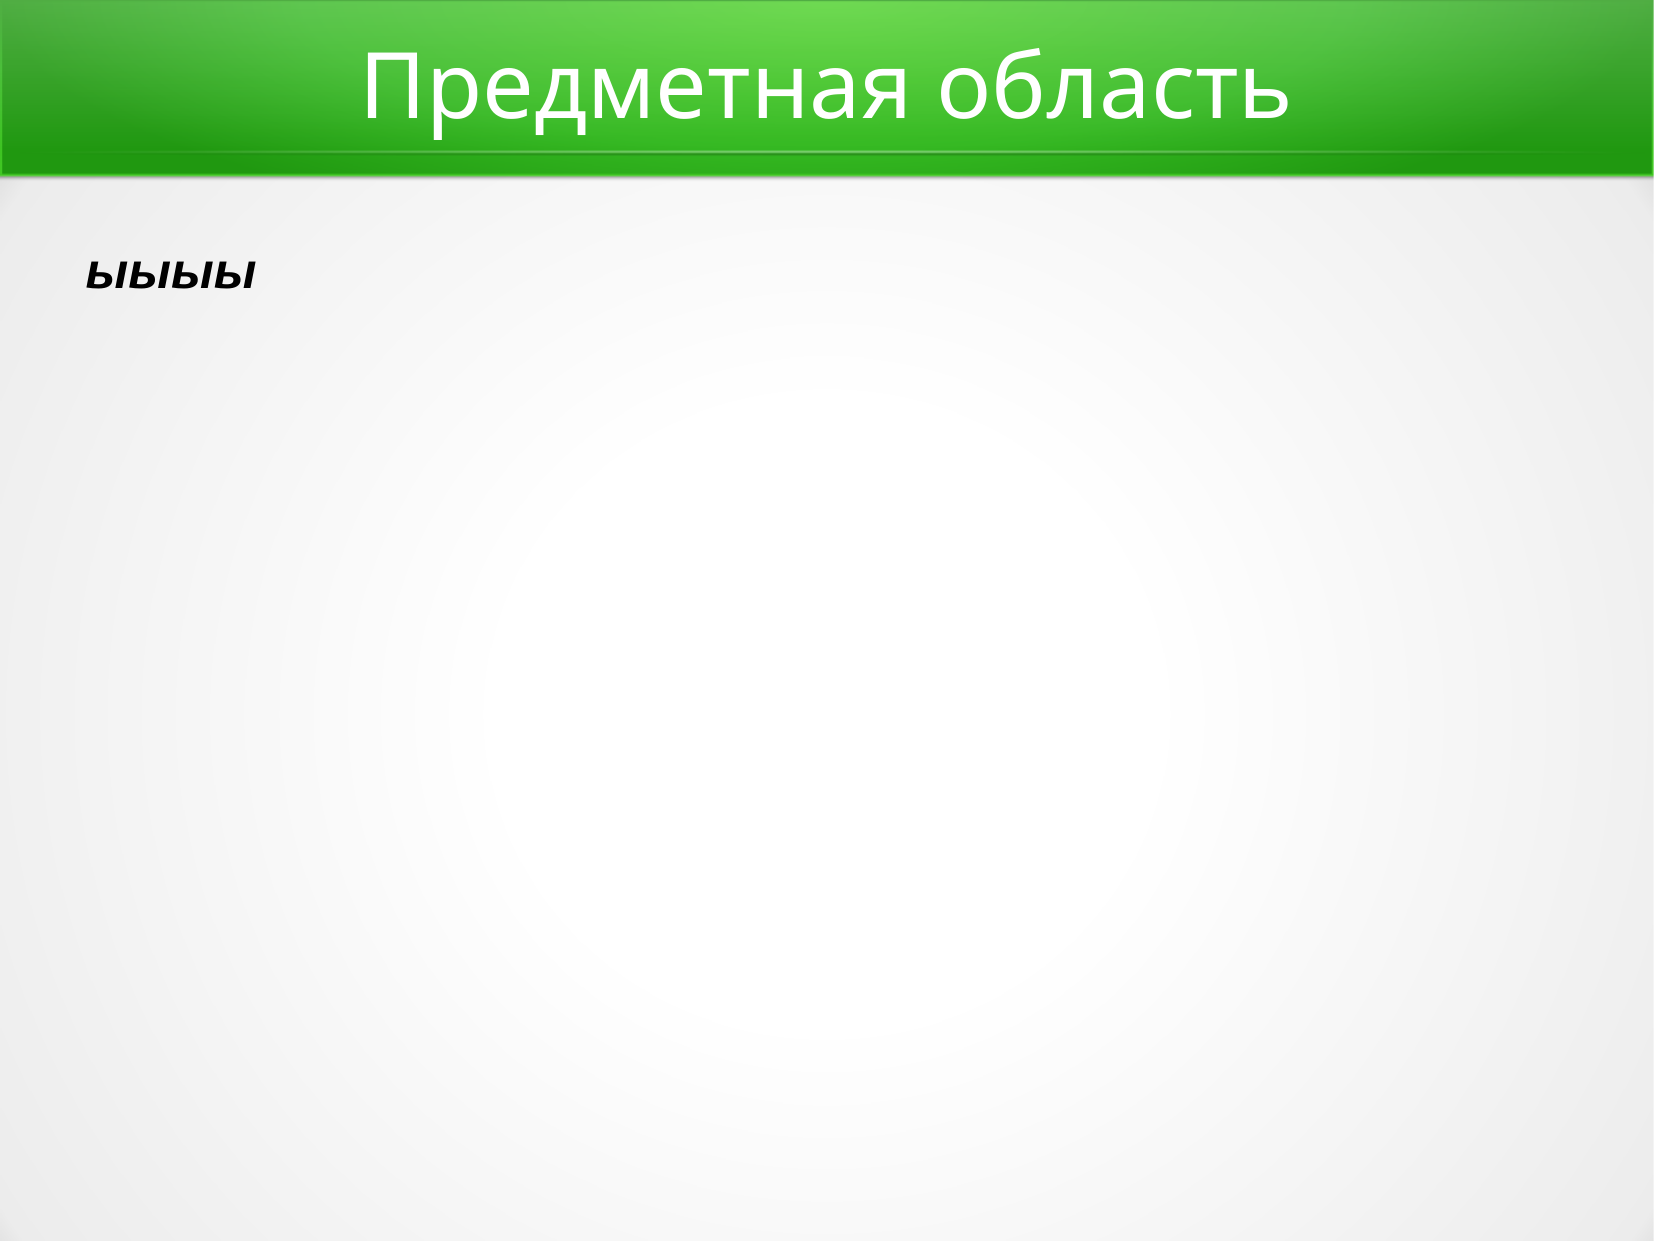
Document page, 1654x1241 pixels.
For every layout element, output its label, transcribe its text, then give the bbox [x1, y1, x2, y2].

text_box ыыыы [70, 236, 1571, 1189]
picture [0, 0, 1654, 1241]
title Предметная область [82, 11, 1571, 154]
